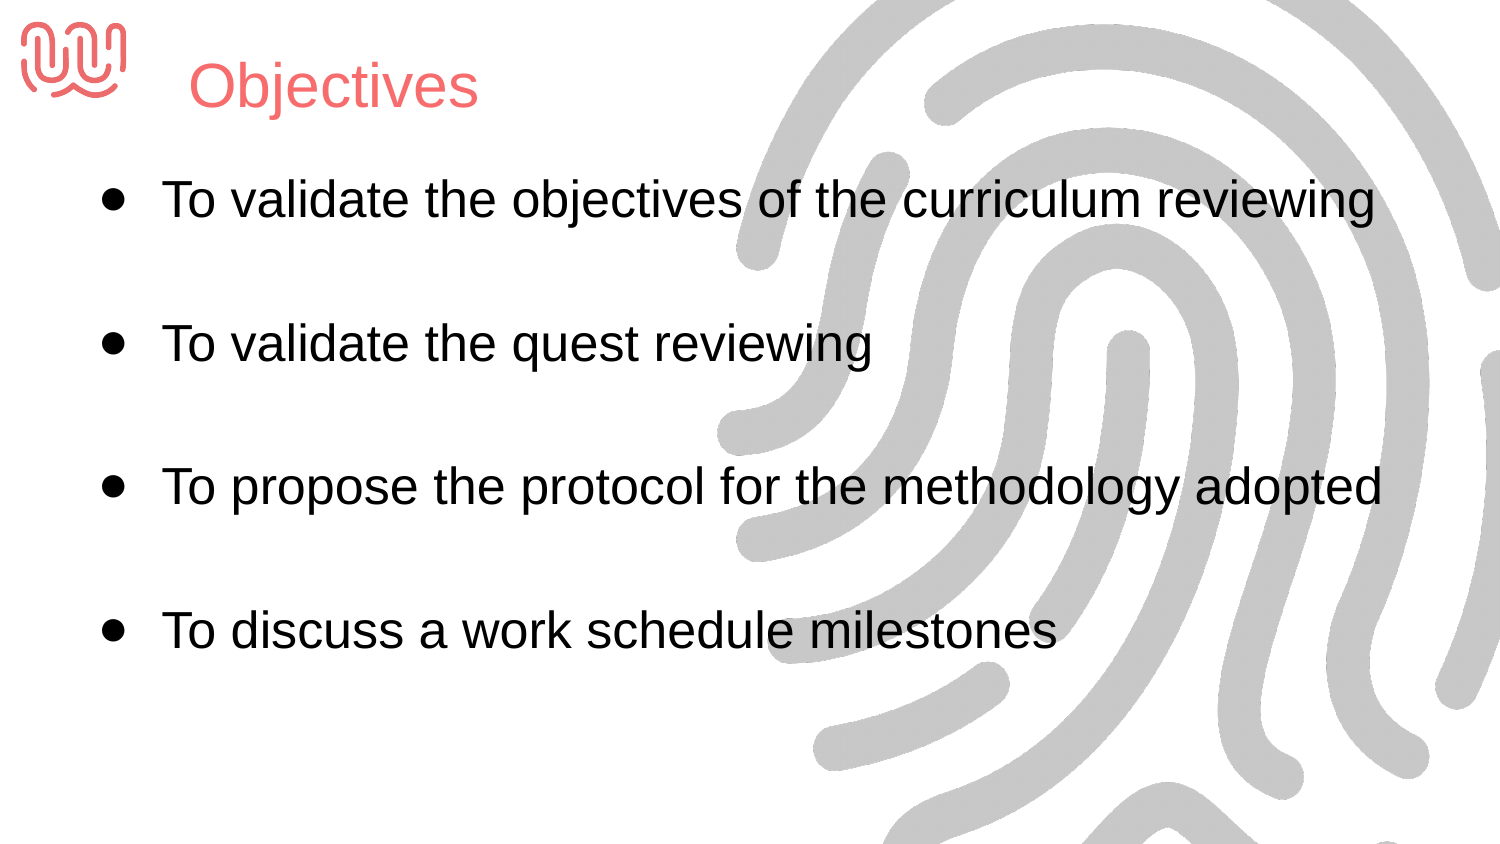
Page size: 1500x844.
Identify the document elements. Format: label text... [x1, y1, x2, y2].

list To validate the objectives of the curriculum reviewing To validate the quest reviewing To propose the protocol for the methodology adopted To discuss a work schedule milestones [71, 182, 1411, 711]
title Objectives [173, 38, 1288, 126]
picture [20, 20, 134, 101]
picture [454, 0, 1500, 844]
